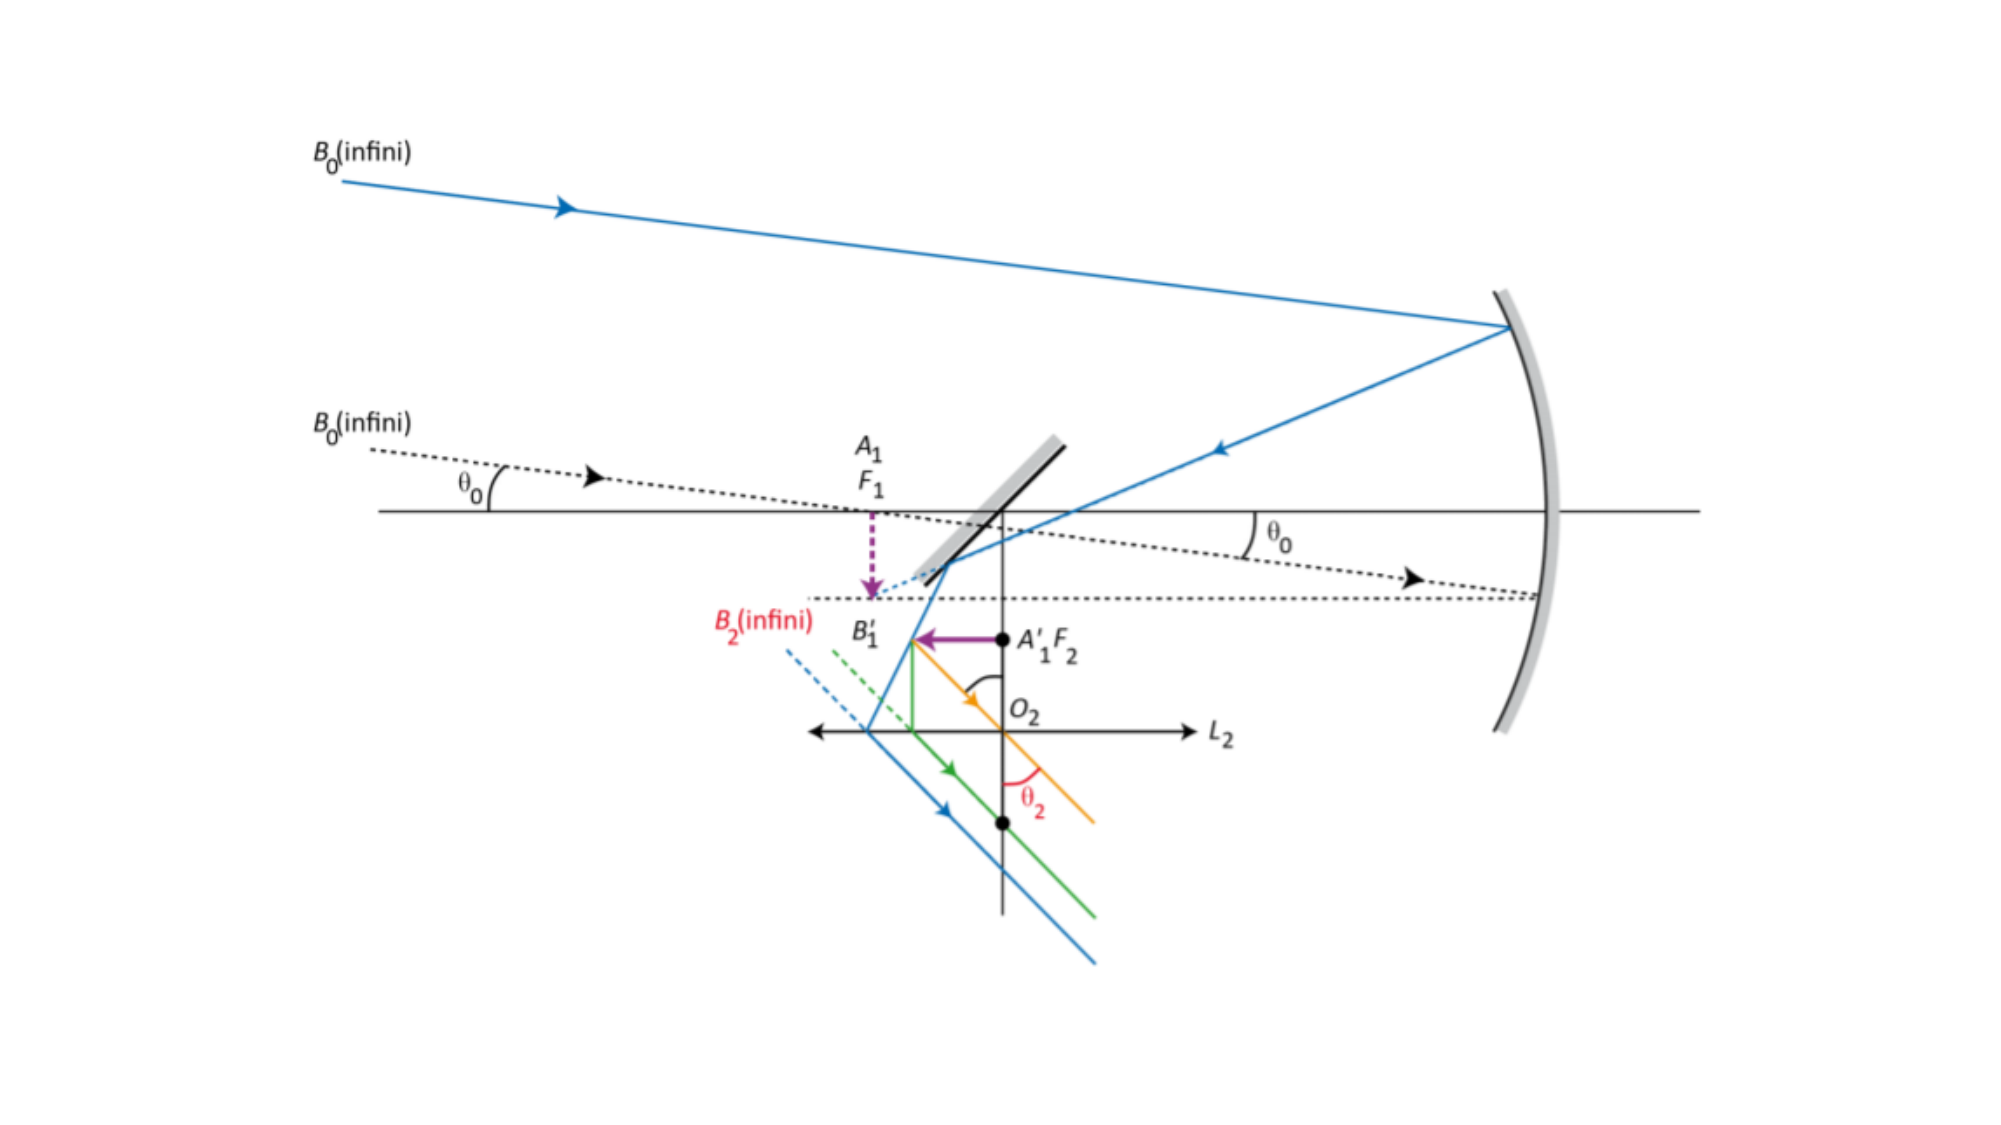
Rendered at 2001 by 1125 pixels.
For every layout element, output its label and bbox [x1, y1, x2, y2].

picture [254, 132, 1712, 993]
